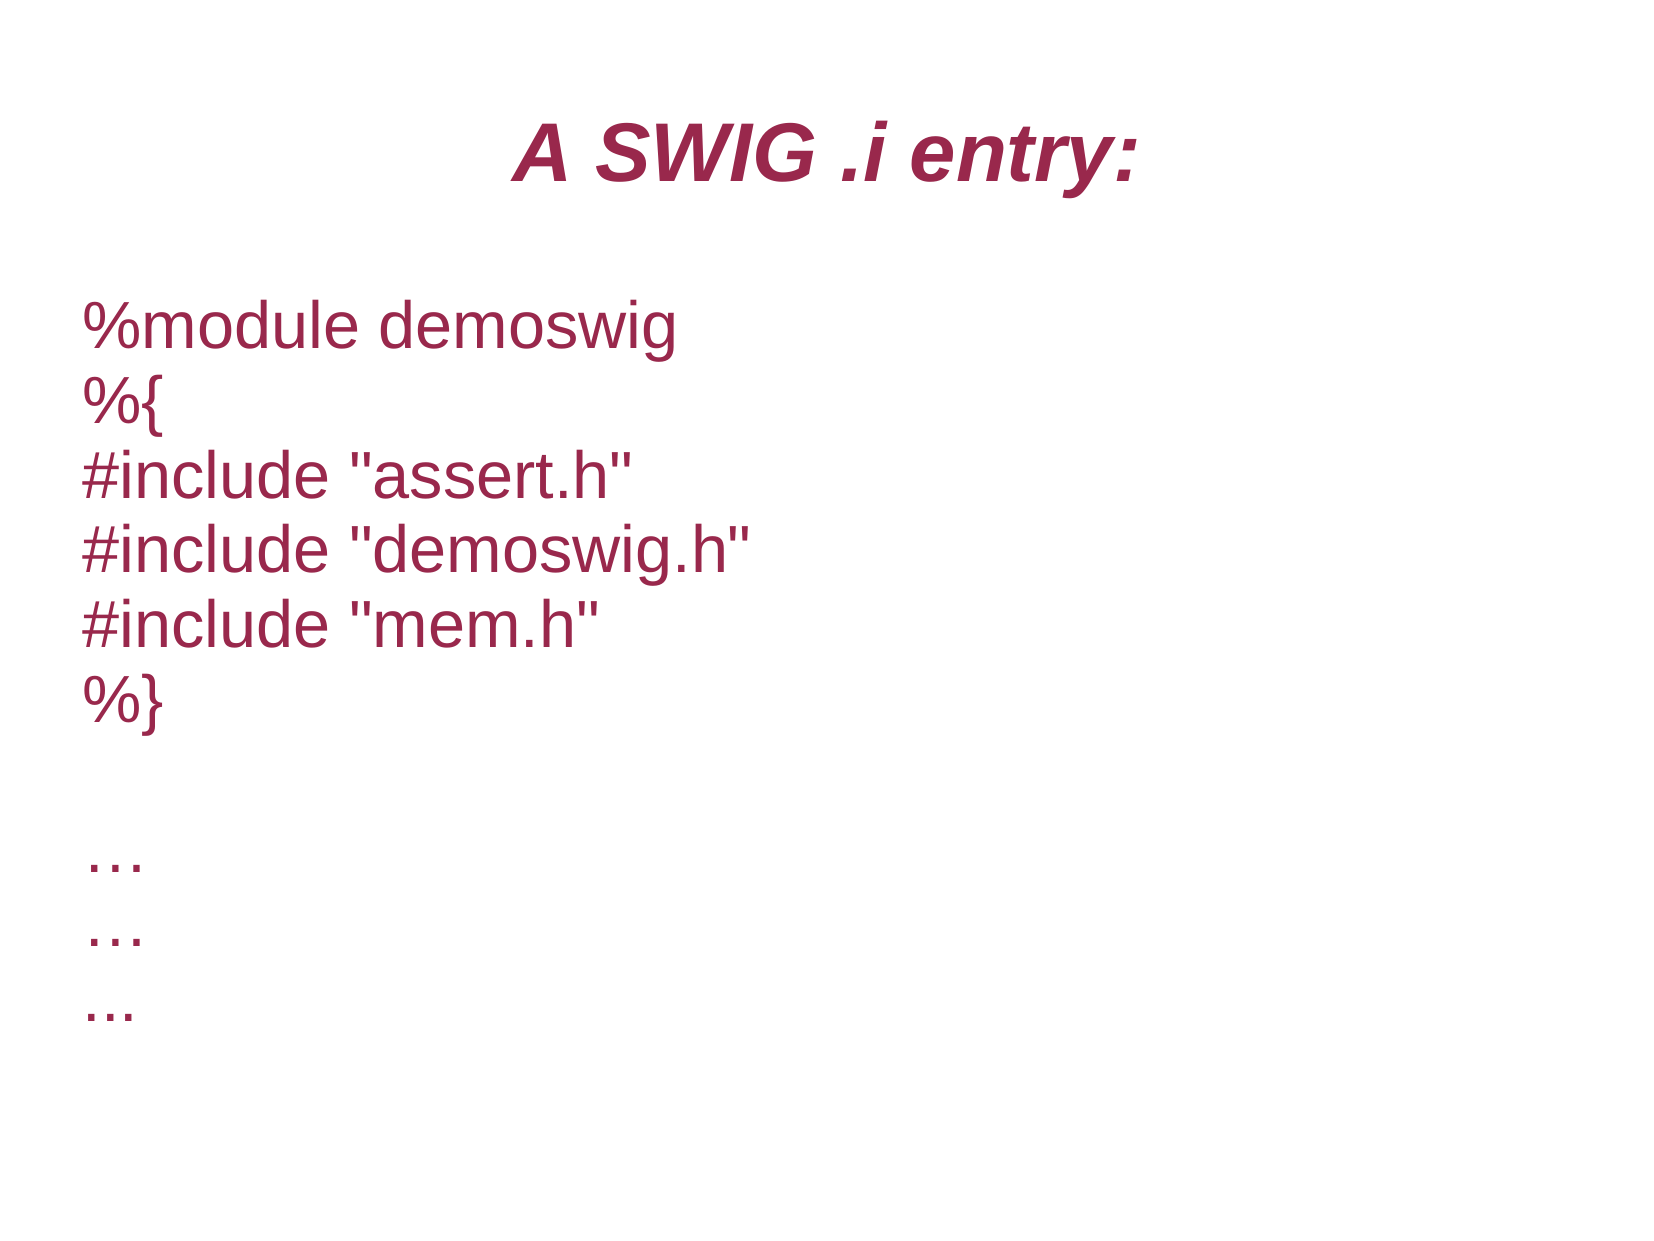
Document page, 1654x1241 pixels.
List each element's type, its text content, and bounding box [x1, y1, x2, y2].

title A SWIG .i entry: [82, 56, 1571, 250]
subtitle %module demoswig %{ #include "assert.h" #include "demoswig.h" #include "mem.h" %} … … ... [82, 288, 1571, 1111]
